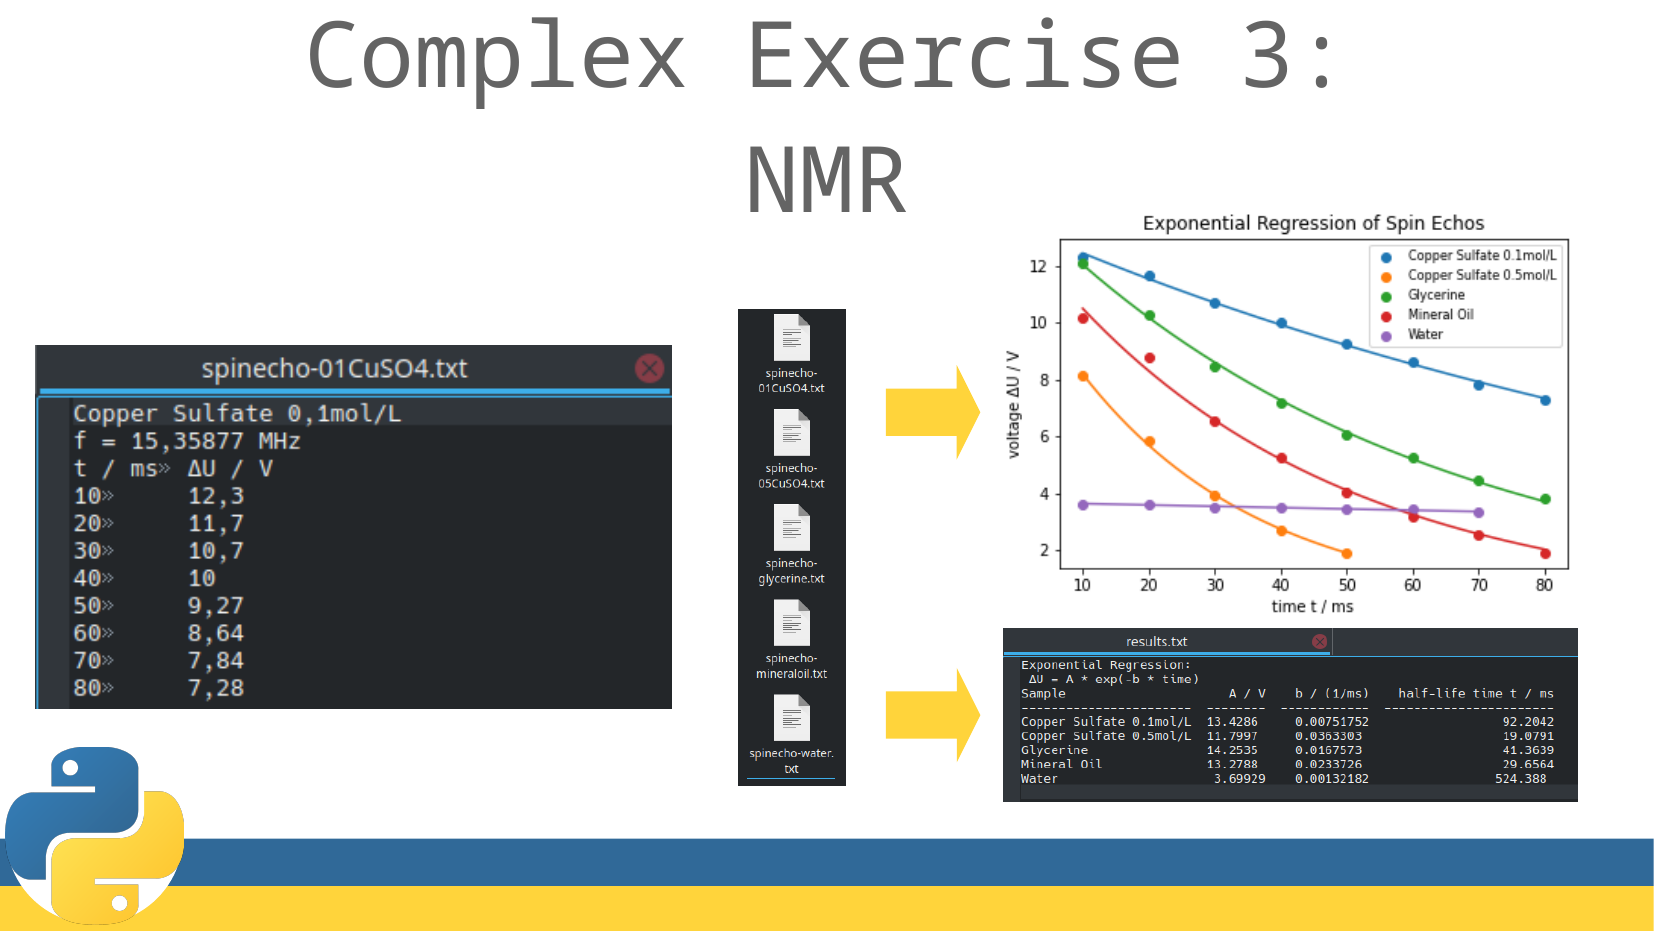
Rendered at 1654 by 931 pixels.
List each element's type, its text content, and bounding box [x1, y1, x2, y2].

picture [1003, 210, 1571, 615]
picture [738, 309, 846, 786]
picture [5, 747, 184, 925]
text_box [885, 365, 981, 460]
picture [35, 345, 672, 709]
title Complex Exercise 3: NMR [82, 22, 1571, 207]
text_box [885, 667, 981, 763]
picture [1003, 628, 1578, 802]
